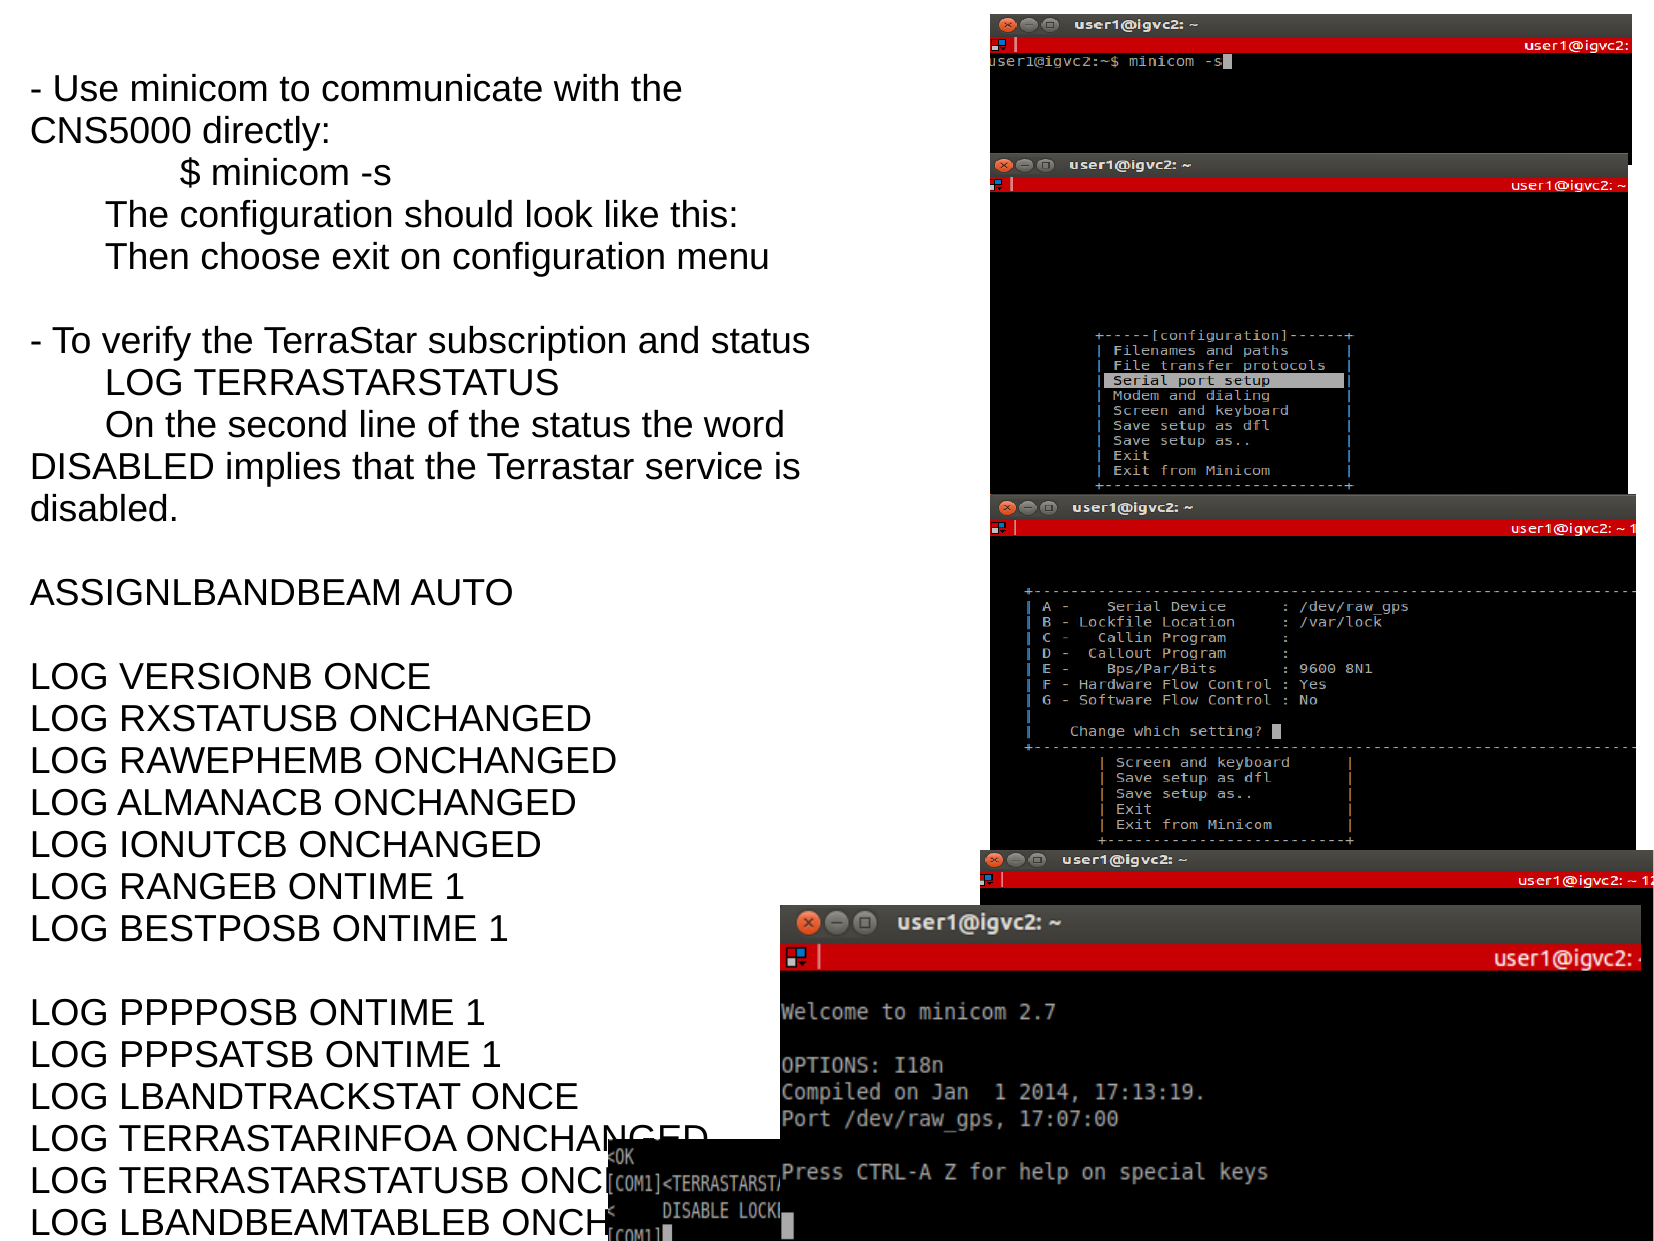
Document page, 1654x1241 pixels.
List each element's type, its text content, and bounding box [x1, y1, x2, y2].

text_box - Use minicom to communicate with the CNS5000 directly: $ minicom -s The configuration should look like this: Then choose exit on configuration menu - To verify the TerraStar subscription and status LOG TERRASTARSTATUS On the second line of the status the word DISABLED implies that the Terrastar service is disabled. ASSIGNLBANDBEAM AUTO LOG VERSIONB ONCE LOG RXSTATUSB ONCHANGED LOG RAWEPHEMB ONCHANGED LOG ALMANACB ONCHANGED LOG IONUTCB ONCHANGED LOG RANGEB ONTIME 1 LOG BESTPOSB ONTIME 1 LOG PPPPOSB ONTIME 1 LOG PPPSATSB ONTIME 1 LOG LBANDTRACKSTAT ONCE LOG TERRASTARINFOA ONCHANGED LOG TERRASTARSTATUSB ONCHANGED LOG LBANDBEAMTABLEB ONCHANGED [15, 60, 856, 1241]
picture [608, 14, 1654, 1241]
